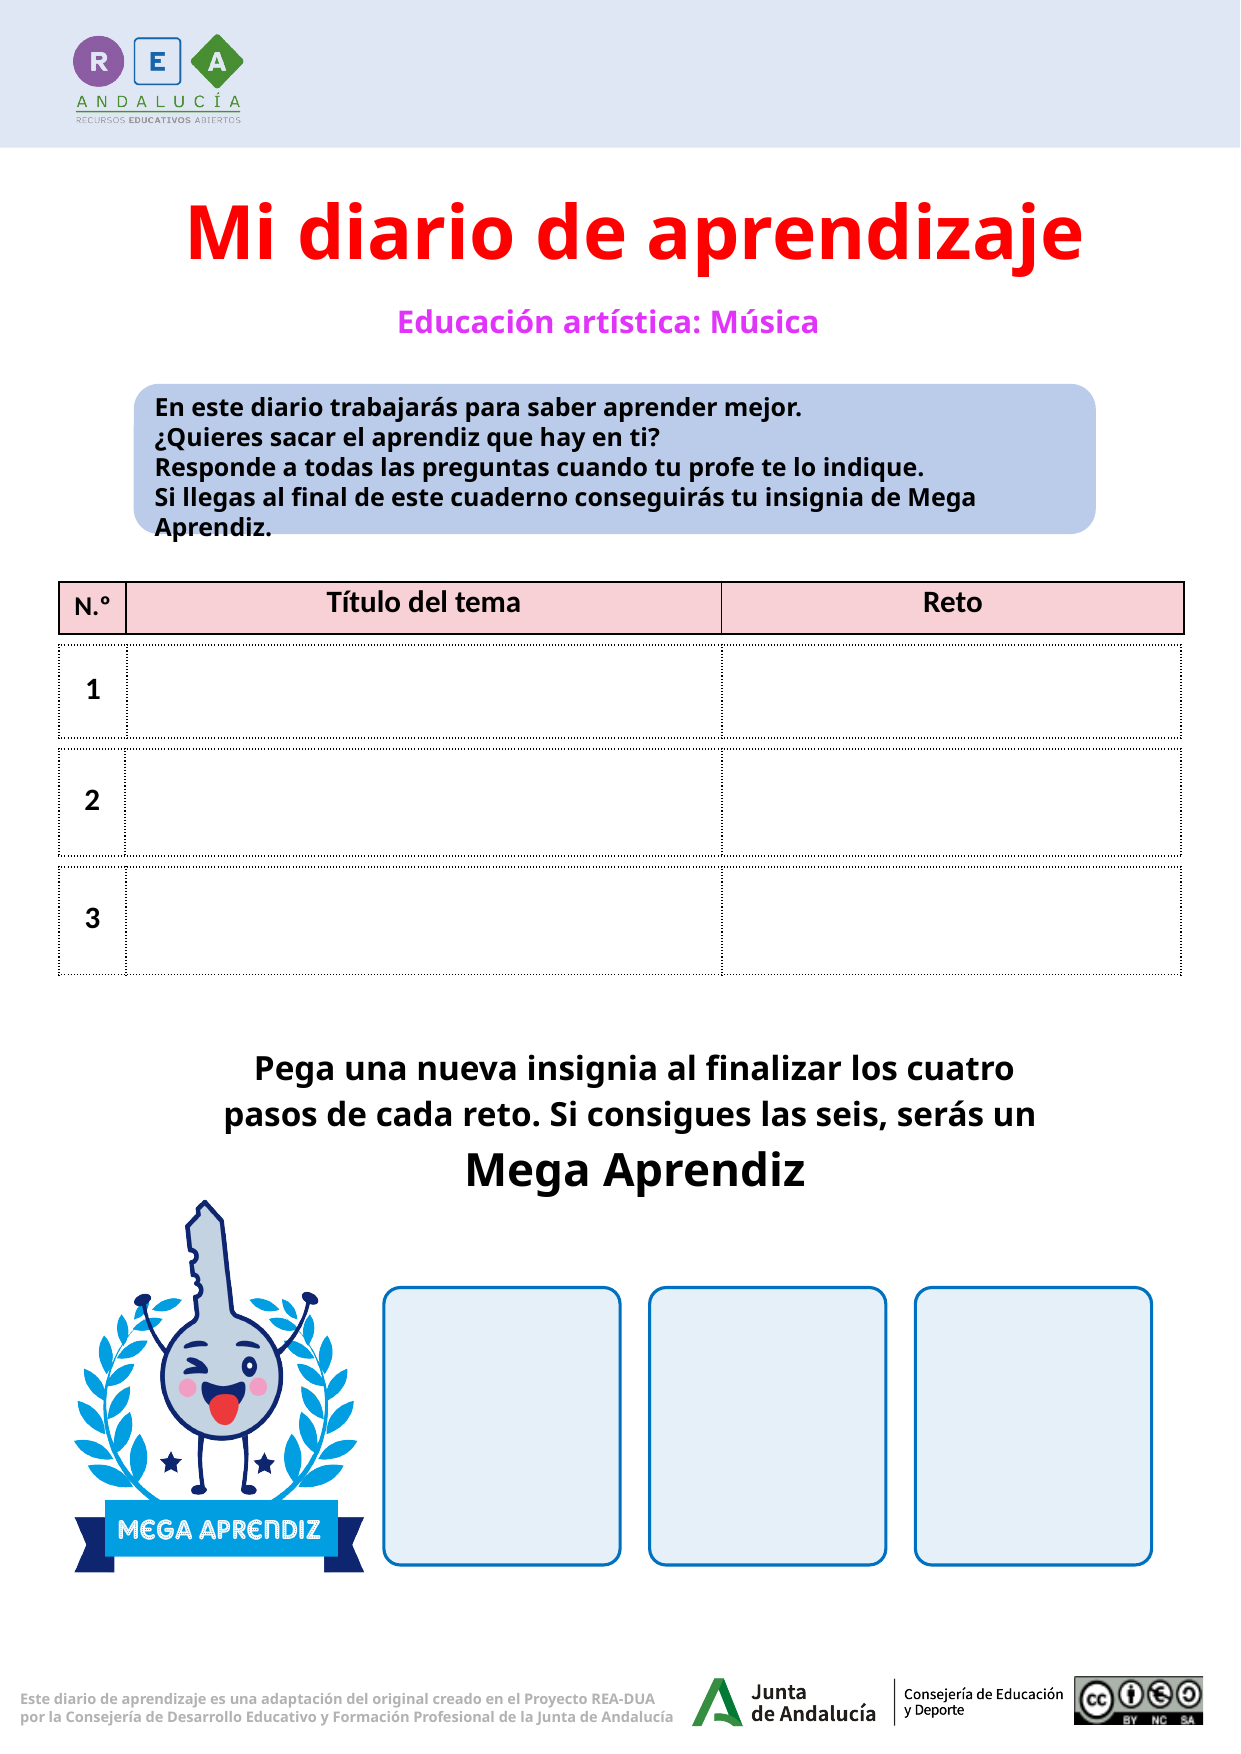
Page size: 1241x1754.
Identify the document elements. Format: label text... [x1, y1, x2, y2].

text_box En este diario trabajarás para saber aprender mejor. ¿Quieres sacar el aprendiz que hay en ti? Responde a todas las preguntas cuando tu profe te lo indique. Si llegas al final de este cuaderno conseguirás tu insignia de Mega Aprendiz. [139, 383, 1096, 549]
table_header 1 [59, 645, 127, 738]
text_box [0, 0, 1241, 148]
text_box [133, 393, 139, 525]
table_header N.º [60, 583, 125, 633]
picture [59, 1184, 384, 1595]
text_box [383, 1287, 621, 1566]
picture [669, 1653, 1204, 1741]
text_box [649, 1287, 886, 1566]
table_header [722, 749, 1181, 856]
table_header [722, 867, 1181, 974]
text_box Mi diario de aprendizaje [88, 177, 1182, 296]
text_box Pega una nueva insignia al finalizar los cuatro pasos de cada reto. Si consigues las seis, serás un Mega Aprendiz [206, 1033, 1063, 1211]
table_header [126, 867, 722, 974]
table_header [125, 749, 722, 856]
picture [59, 29, 257, 128]
text_box Este diario de aprendizaje es una adaptación del original creado en el Proyecto REA-DUA por la Consejería de Desarrollo Educativo y Formación Profesional de la Junta de Andalucía [5, 1683, 689, 1733]
table_header Reto [722, 583, 1183, 633]
table_header [127, 645, 722, 738]
text_box [915, 1287, 1152, 1566]
table_header [722, 645, 1181, 738]
table_header 3 [59, 867, 126, 974]
table_header 2 [59, 749, 125, 856]
table_header Título del tema [127, 583, 721, 633]
text_box Educación artística: Música [62, 295, 1155, 325]
